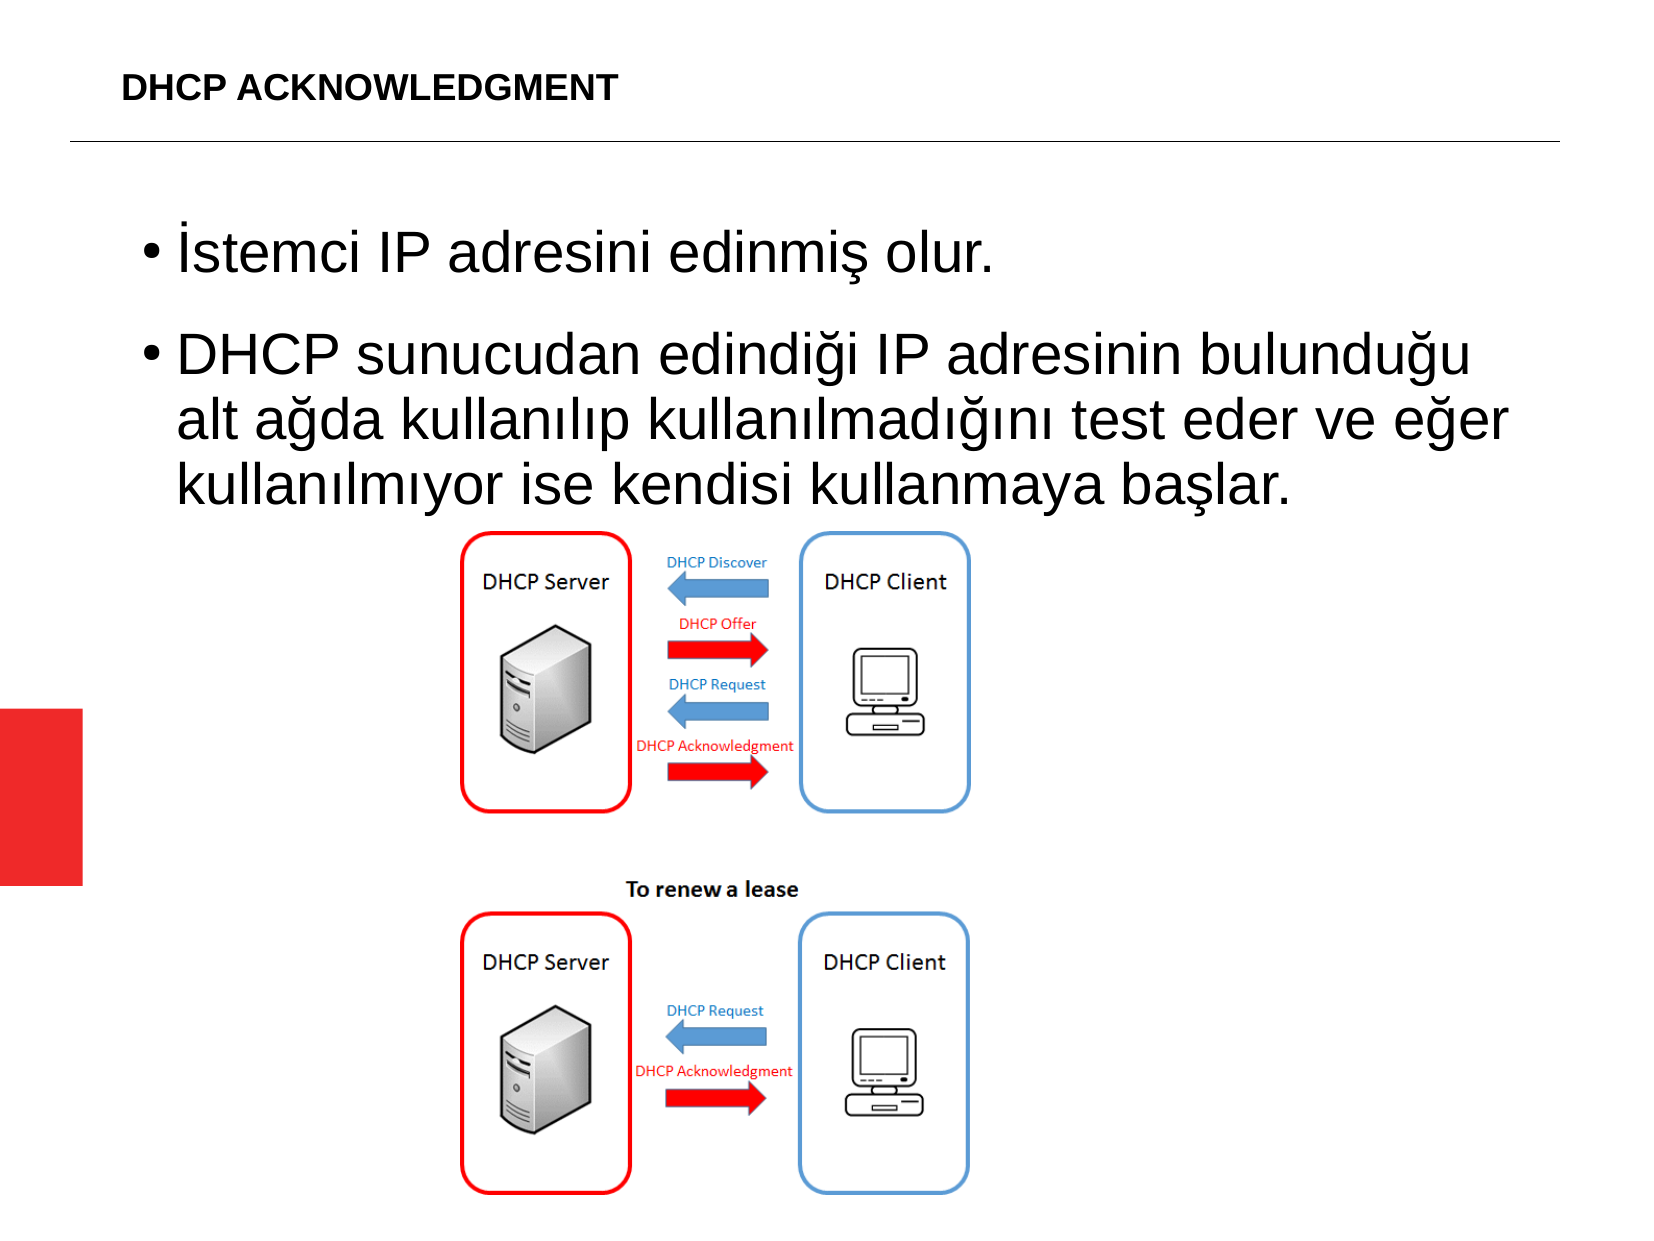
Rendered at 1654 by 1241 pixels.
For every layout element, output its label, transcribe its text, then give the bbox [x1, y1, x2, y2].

picture [460, 531, 971, 1195]
text_box DHCP ACKNOWLEDGMENT [106, 59, 1536, 116]
text_box İstemci IP adresini edinmiş olur. DHCP sunucudan edindiği IP adresinin bulunduğu alt ağda kullanılıp kullanılmadığını test eder ve eğer kullanılmıyor ise kendisi kullanmaya başlar. [126, 212, 1548, 910]
